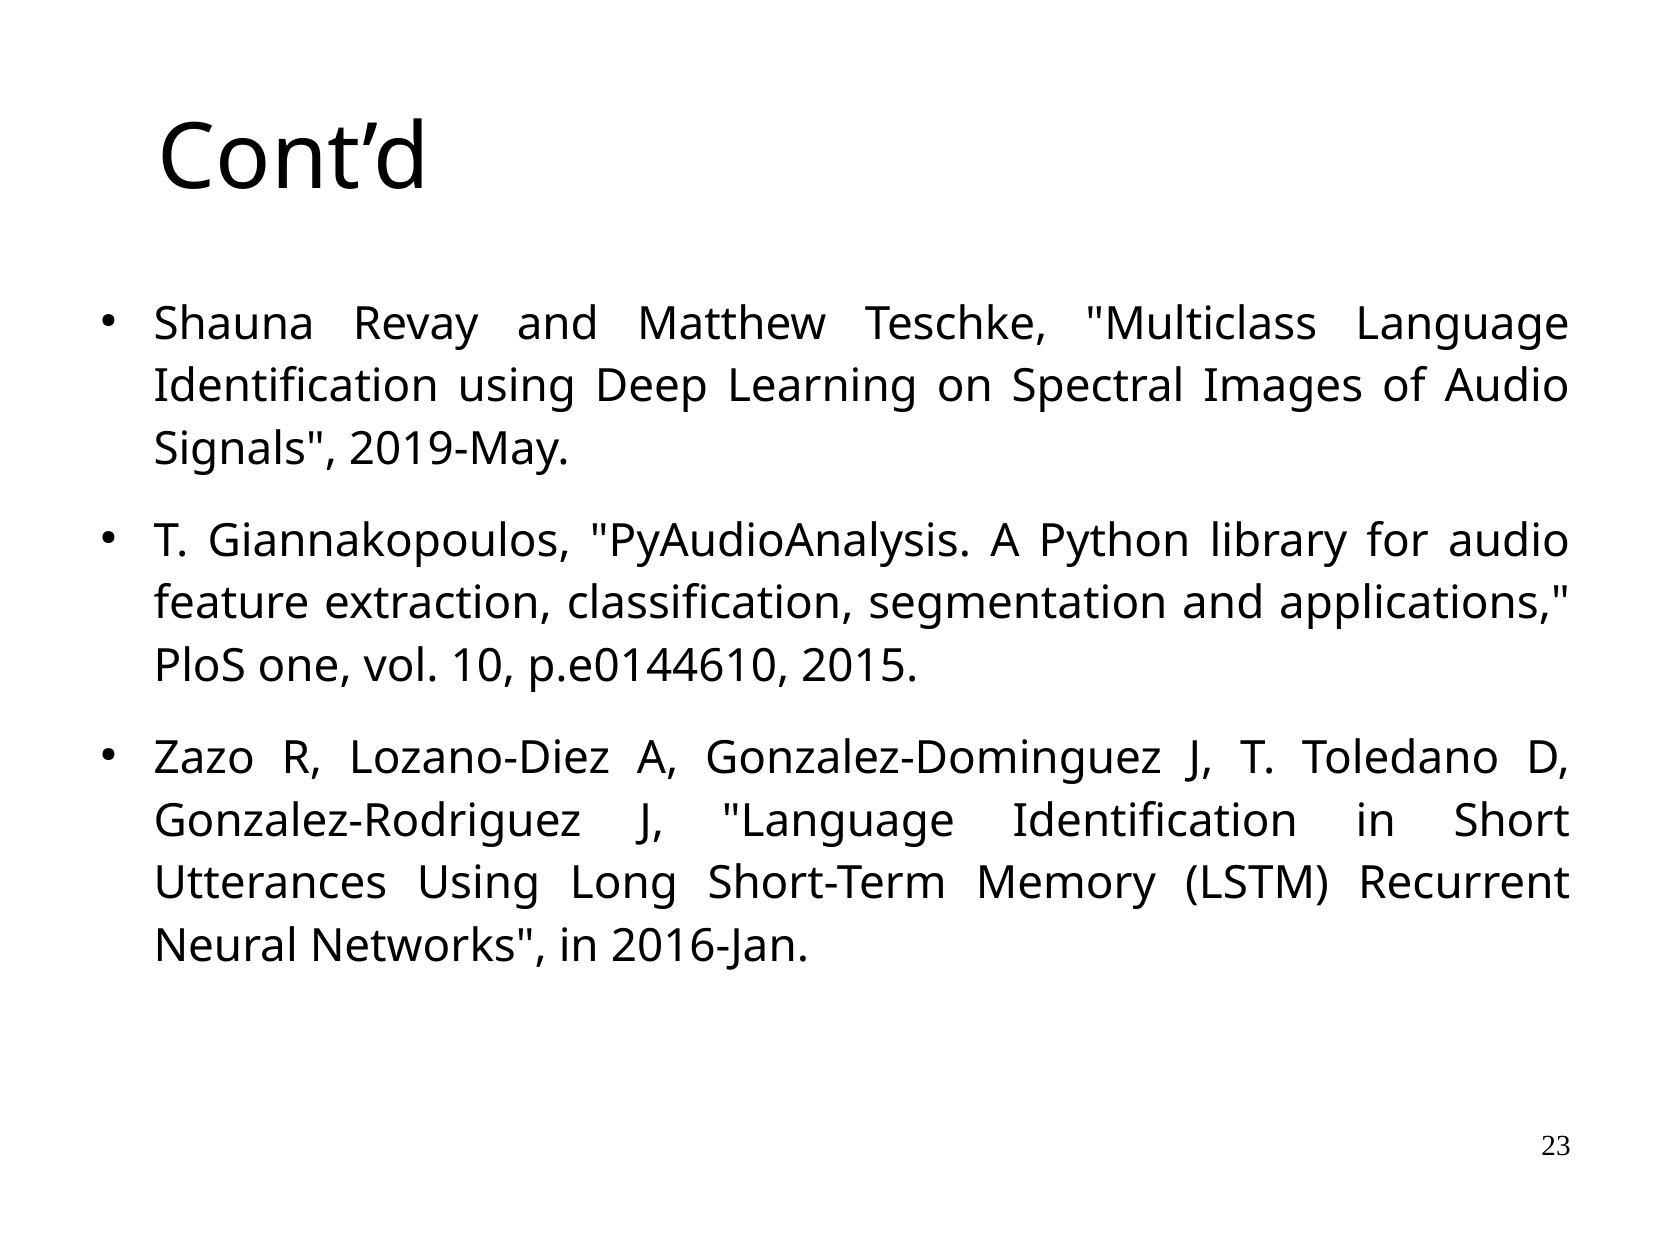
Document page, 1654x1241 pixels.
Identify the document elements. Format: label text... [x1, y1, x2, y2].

title Cont’d [82, 49, 1571, 257]
list Shauna Revay and Matthew Teschke, "Multiclass Language Identification using Deep Learning on Spectral Images of Audio Signals", 2019-May. T. Giannakopoulos, "PyAudioAnalysis. A Python library for audio feature extraction, classification, segmentation and applications," PloS one, vol. 10, p.e0144610, 2015. Zazo R, Lozano-Diez A, Gonzalez-Dominguez J, T. Toledano D, Gonzalez-Rodriguez J, "Language Identification in Short Utterances Using Long Short-Term Memory (LSTM) Recurrent Neural Networks", in 2016-Jan. [82, 290, 1571, 1216]
